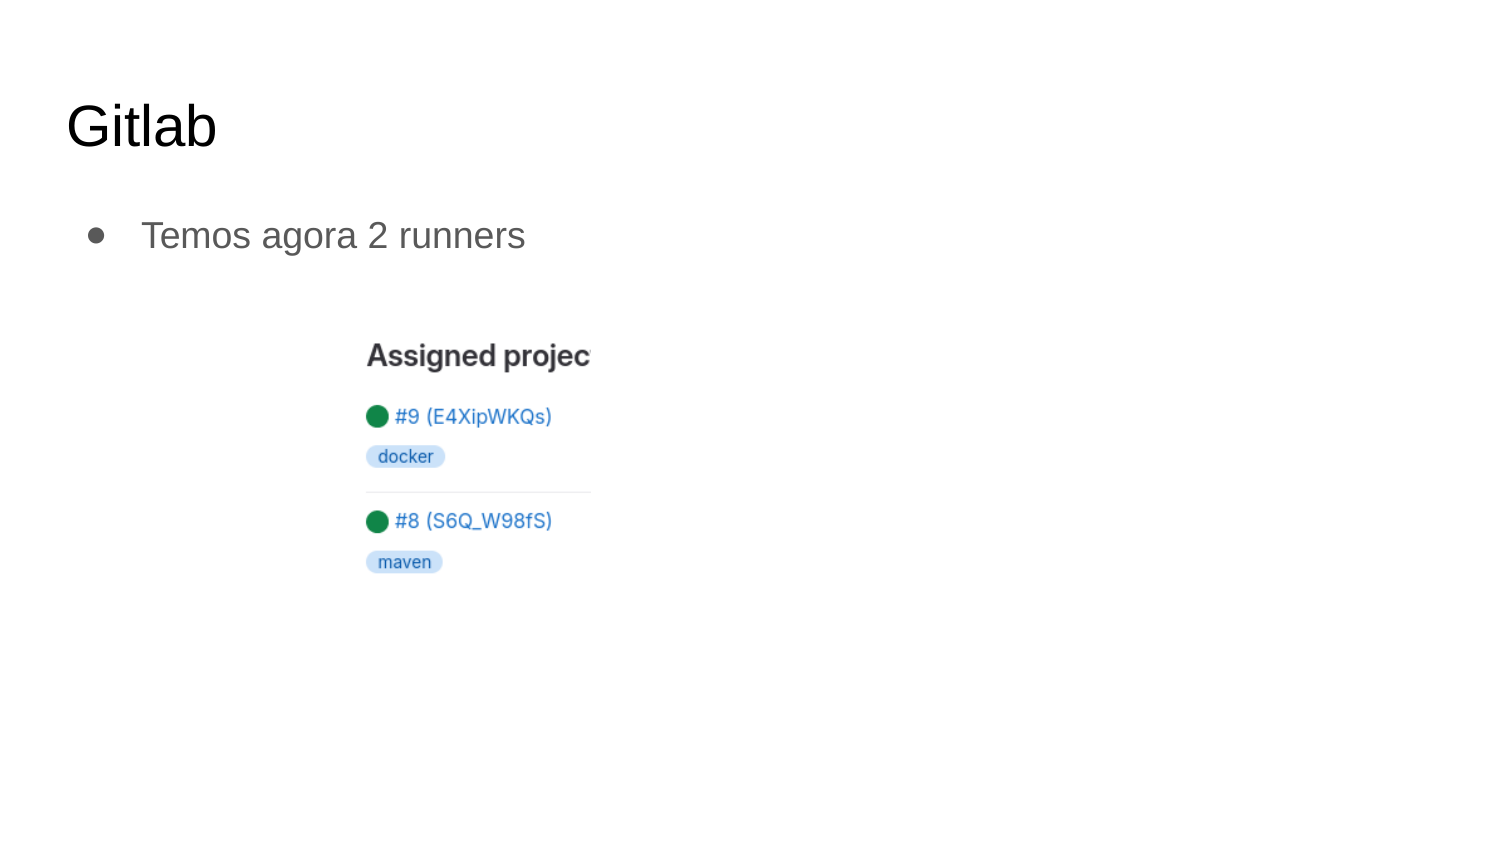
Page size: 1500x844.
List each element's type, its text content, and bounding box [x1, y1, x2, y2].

title Gitlab [51, 72, 1449, 167]
picture [331, 321, 591, 591]
list Temos agora 2 runners [51, 189, 1489, 750]
